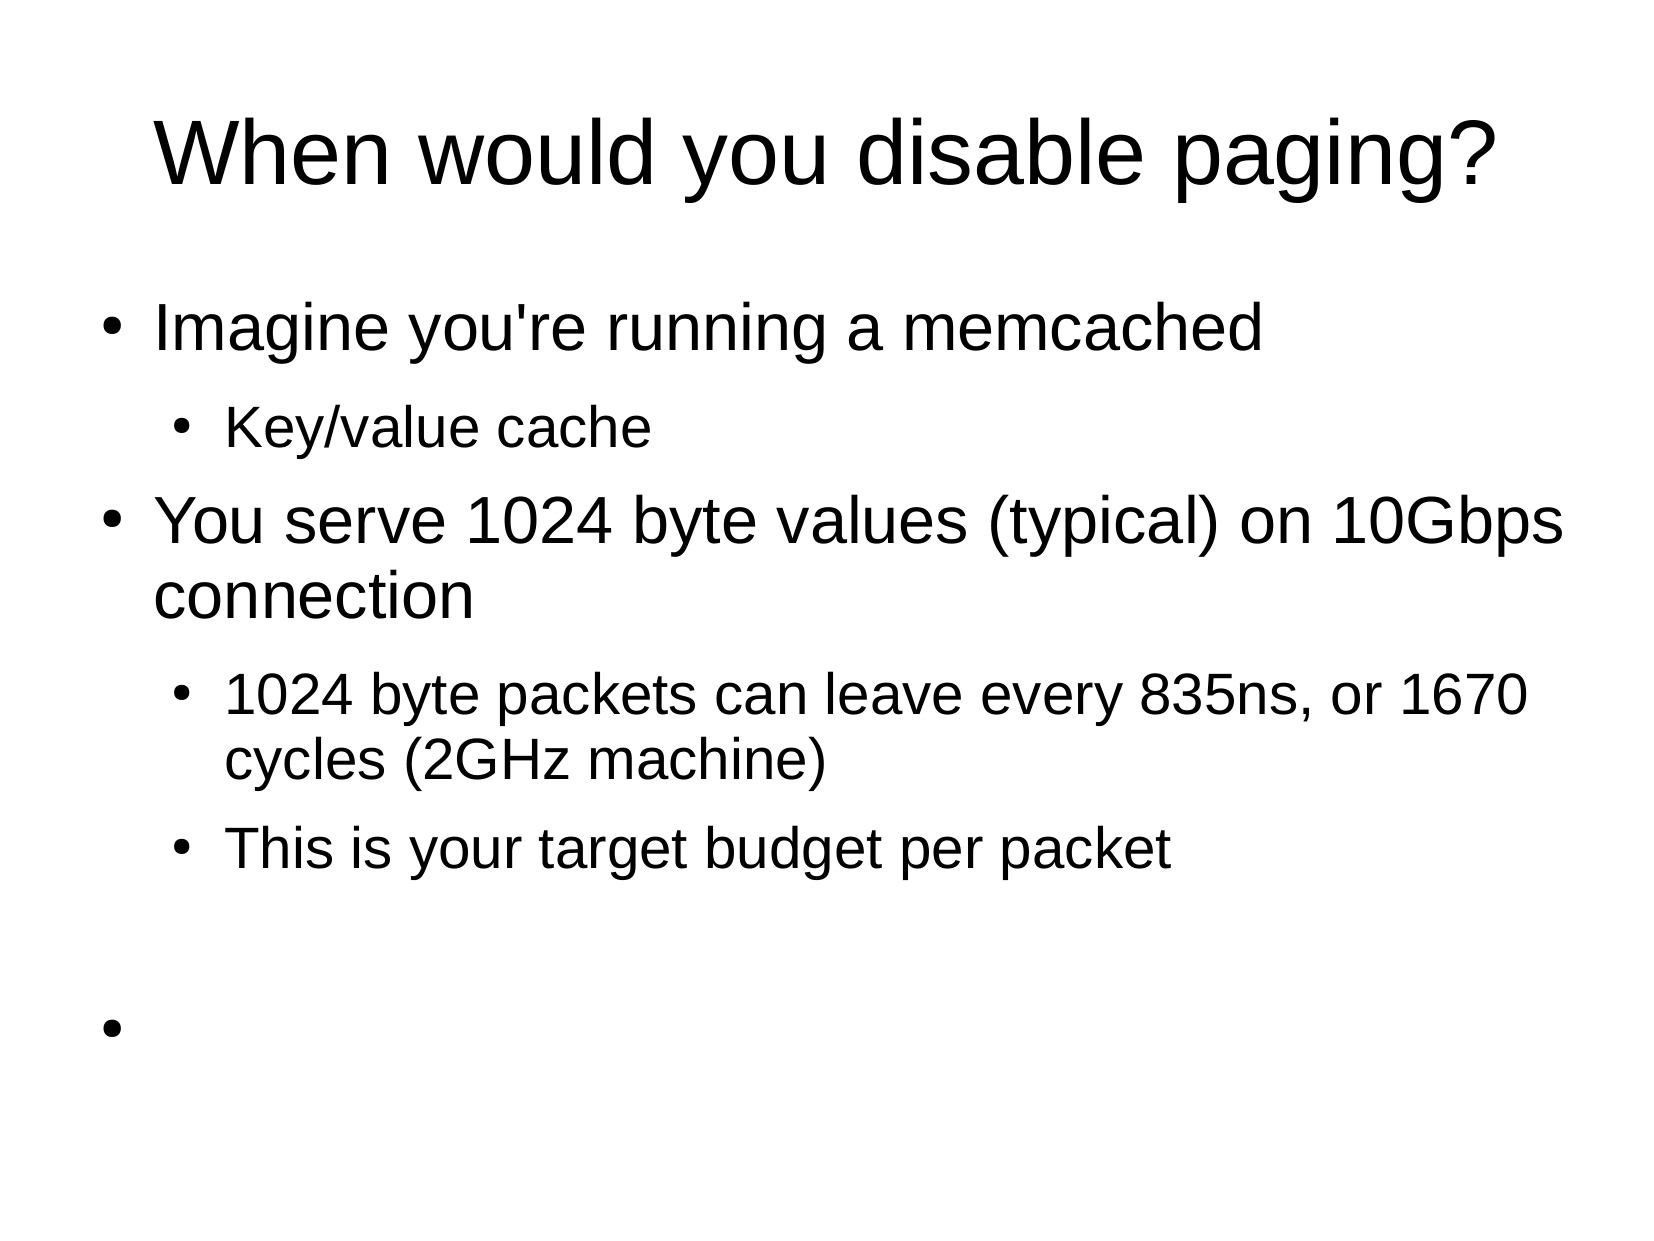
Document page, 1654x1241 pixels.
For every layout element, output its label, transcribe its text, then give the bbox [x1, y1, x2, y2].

title When would you disable paging? [82, 49, 1571, 257]
list Imagine you're running a memcached Key/value cache You serve 1024 byte values (typical) on 10Gbps connection 1024 byte packets can leave every 835ns, or 1670 cycles (2GHz machine) This is your target budget per packet [82, 290, 1571, 1010]
